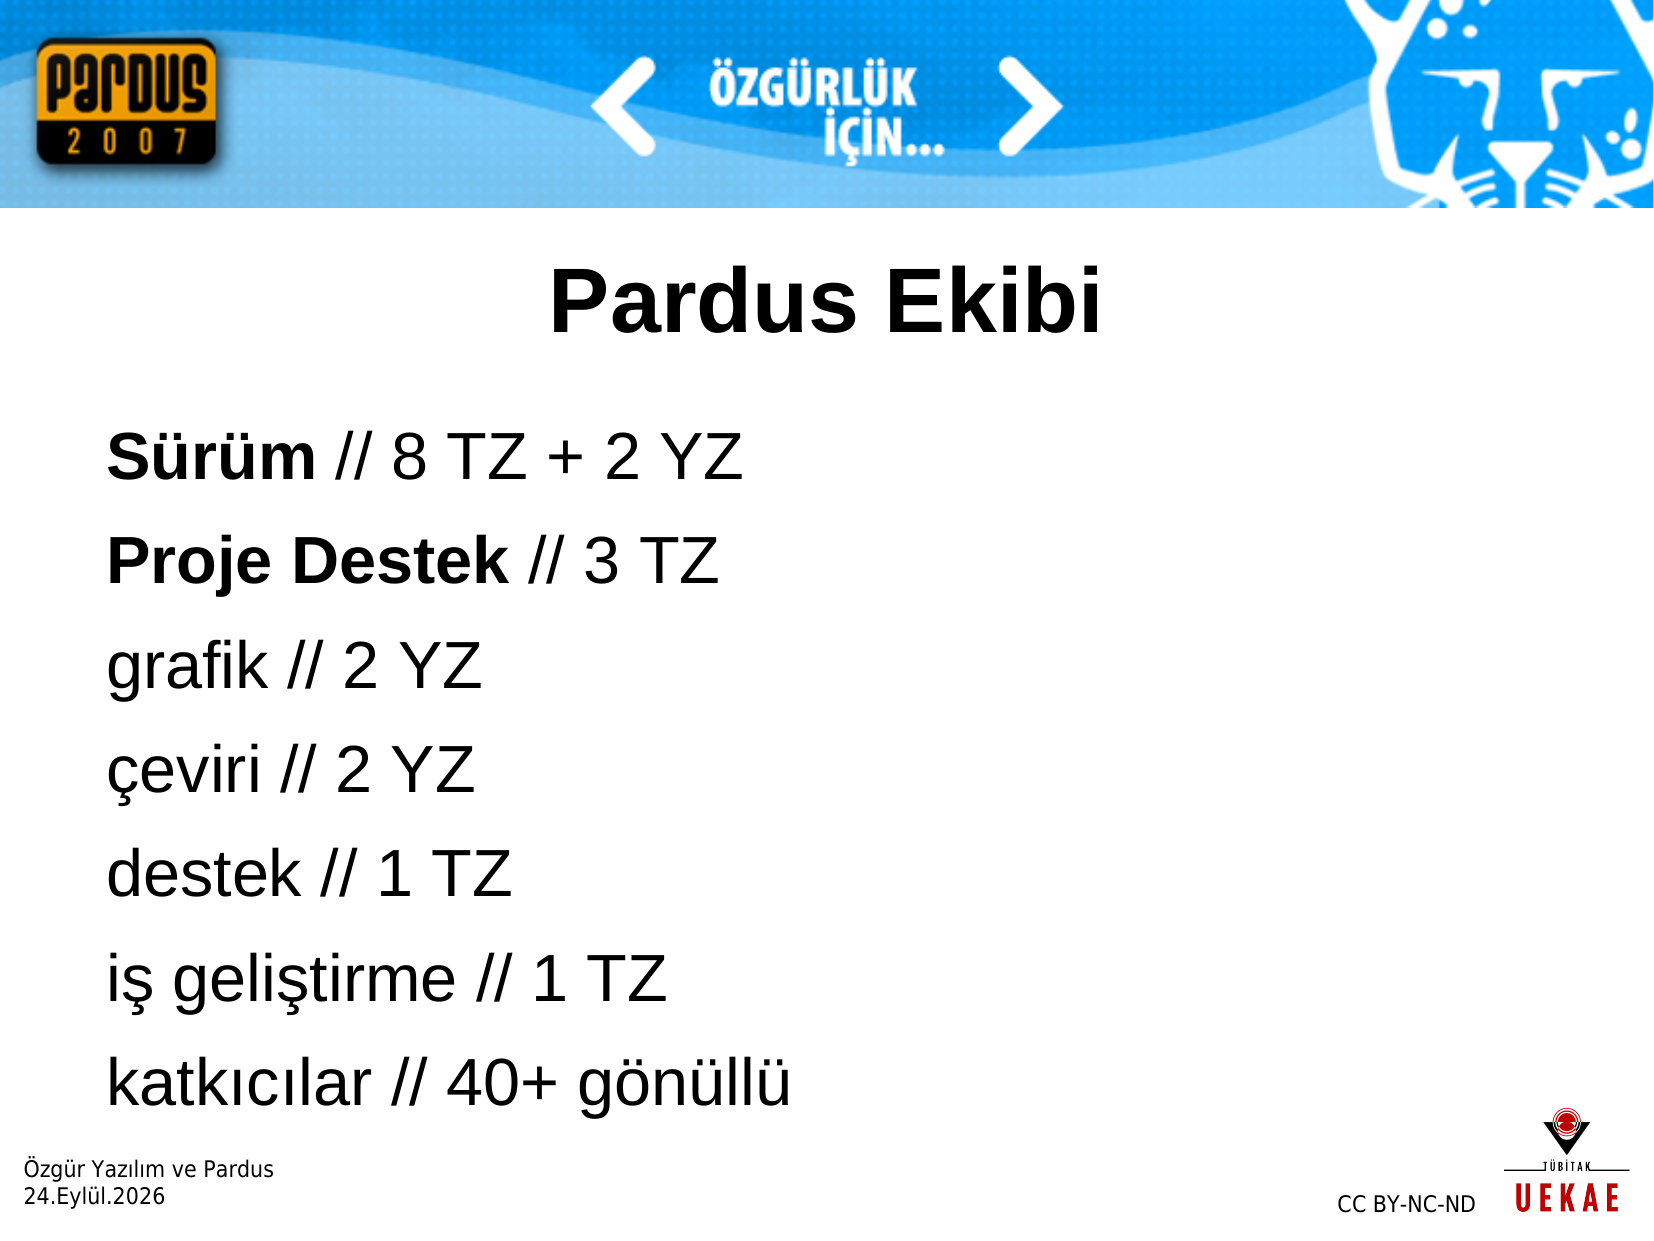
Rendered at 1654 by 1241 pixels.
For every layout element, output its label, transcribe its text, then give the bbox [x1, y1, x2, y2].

list Sürüm // 8 TZ + 2 YZ Proje Destek // 3 TZ grafik // 2 YZ çeviri // 2 YZ destek // 1 TZ iş geliştirme // 1 TZ katkıcılar // 40+ gönüllü [88, 419, 1571, 1120]
title Pardus Ekibi [82, 197, 1571, 405]
picture [1500, 1104, 1634, 1215]
picture [0, 0, 1654, 208]
